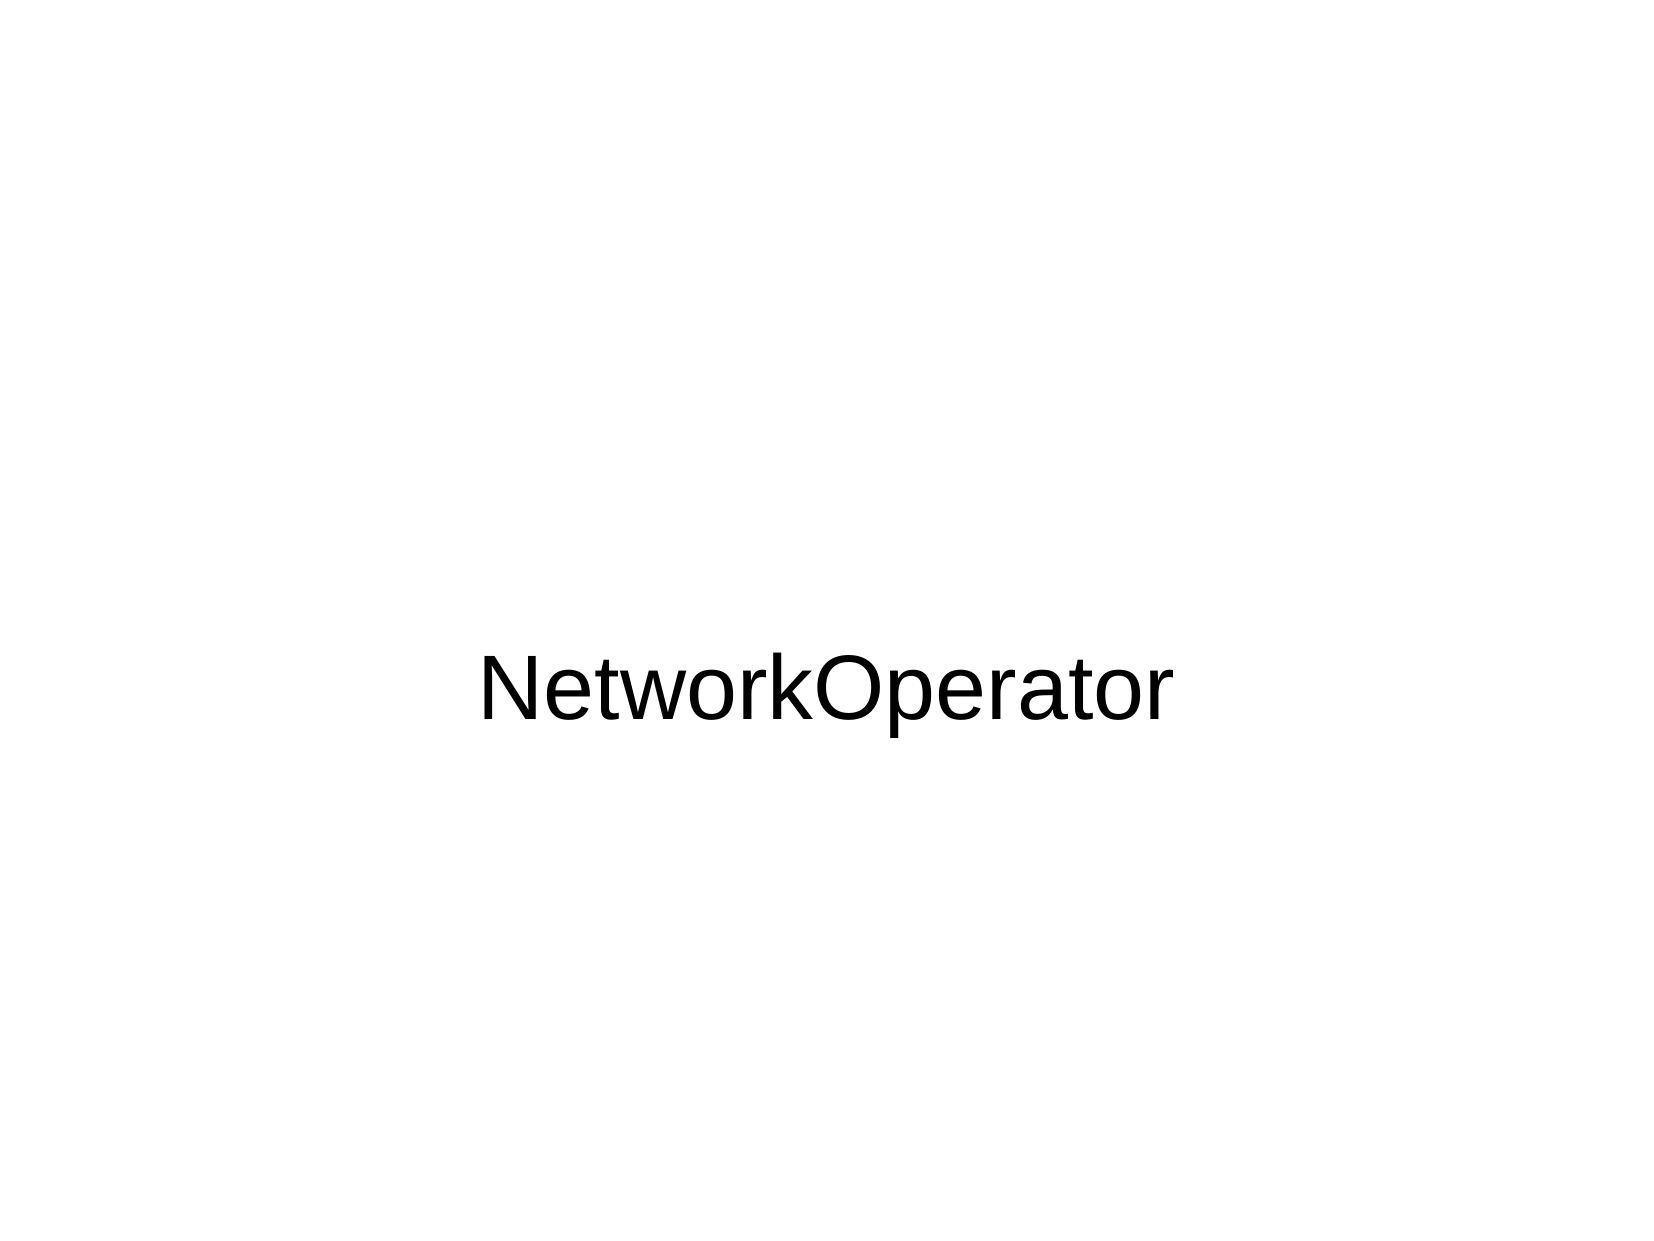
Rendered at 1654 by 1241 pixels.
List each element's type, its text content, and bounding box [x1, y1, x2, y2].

title NetworkOperator [82, 584, 1571, 792]
